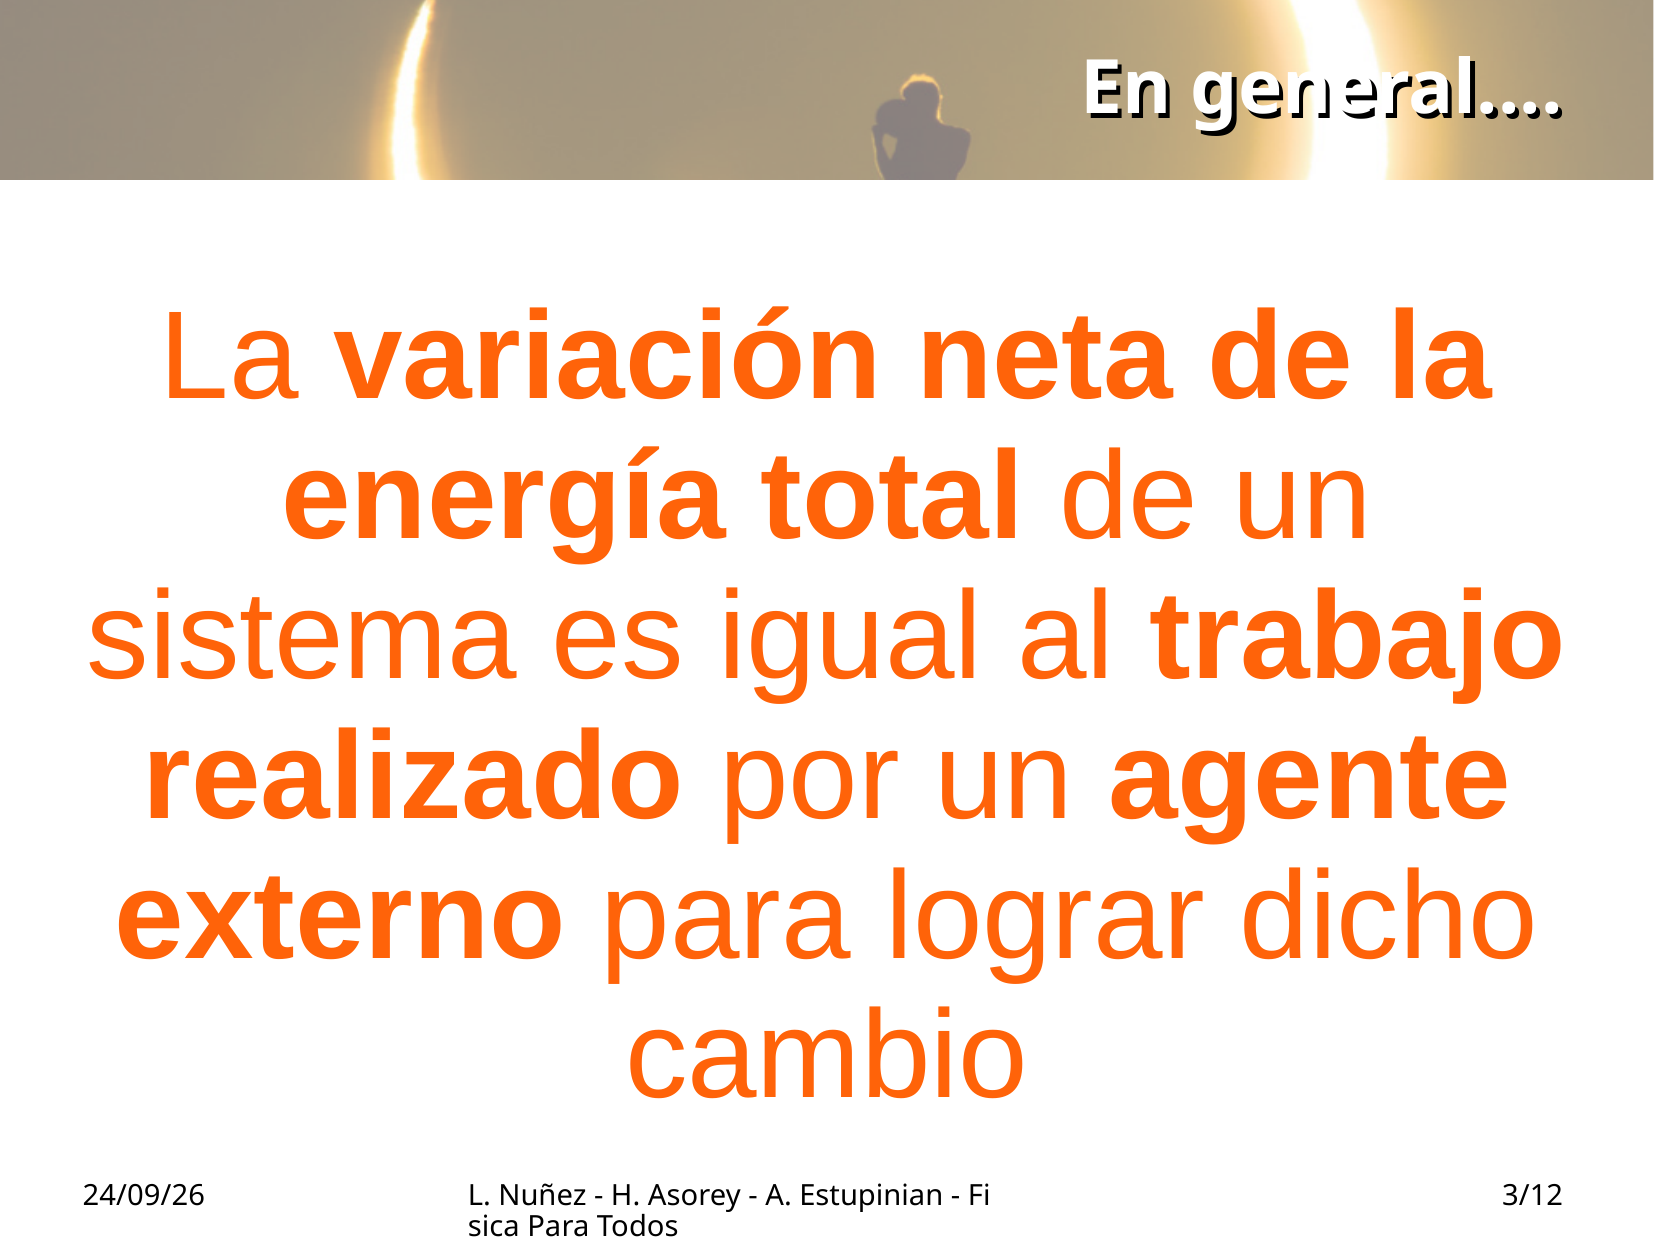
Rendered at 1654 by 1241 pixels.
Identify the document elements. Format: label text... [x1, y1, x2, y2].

title En general.... [75, 19, 1564, 151]
picture [0, 0, 1654, 180]
subtitle La variación neta de la energía total de un sistema es igual al trabajo realizado por un agente externo para lograr dicho cambio [82, 255, 1571, 1156]
